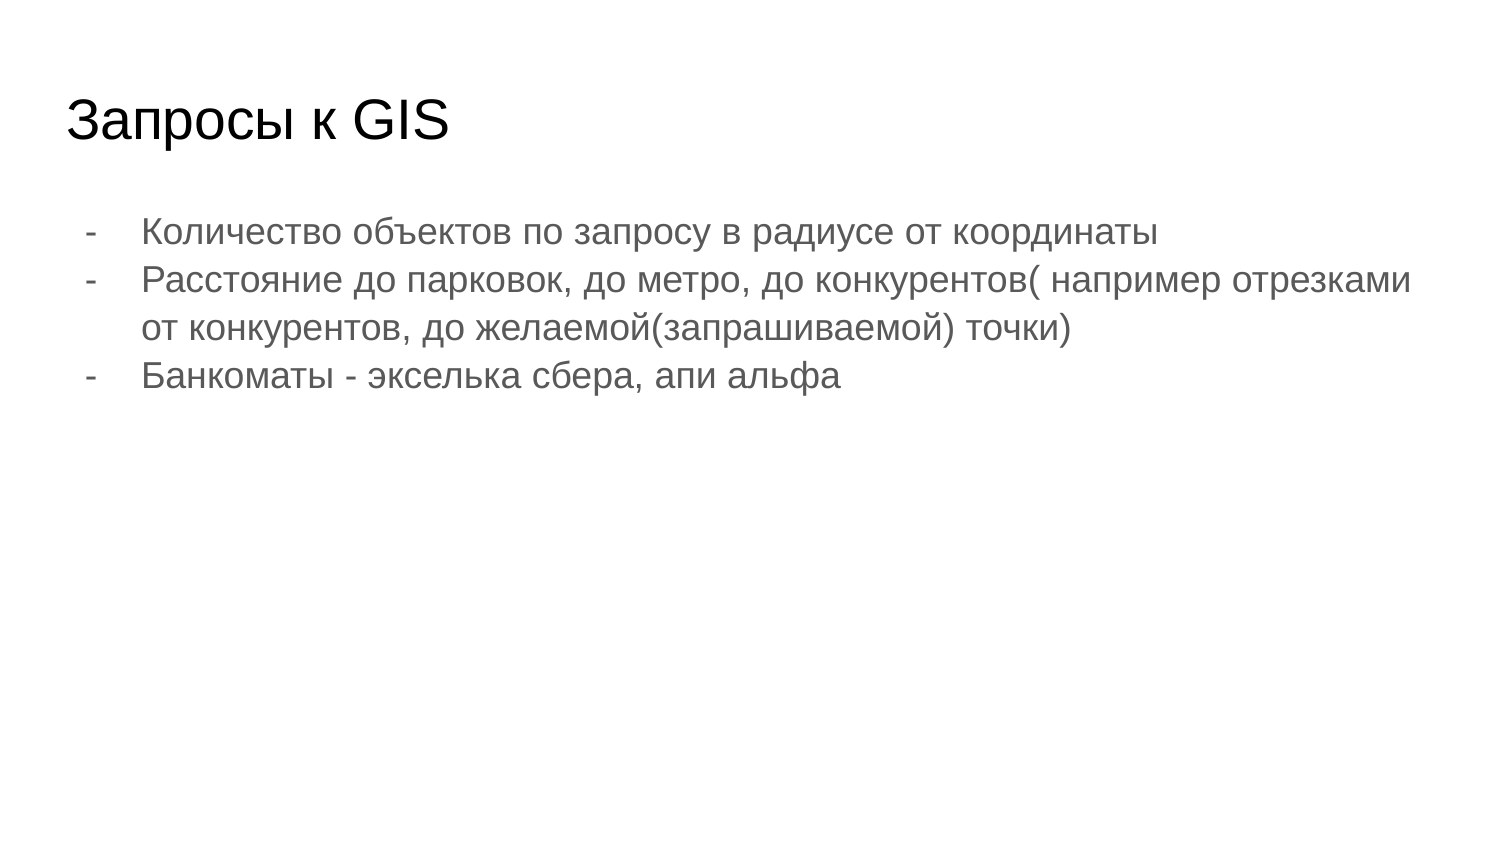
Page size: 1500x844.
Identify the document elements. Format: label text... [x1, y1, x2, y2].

title Запросы к GIS [51, 72, 1449, 167]
list Количество объектов по запросу в радиусе от координаты Расстояние до парковок, до метро, до конкурентов( например отрезками от конкурентов, до желаемой(запрашиваемой) точки) Банкоматы - экселька сбера, апи альфа [51, 189, 1449, 750]
